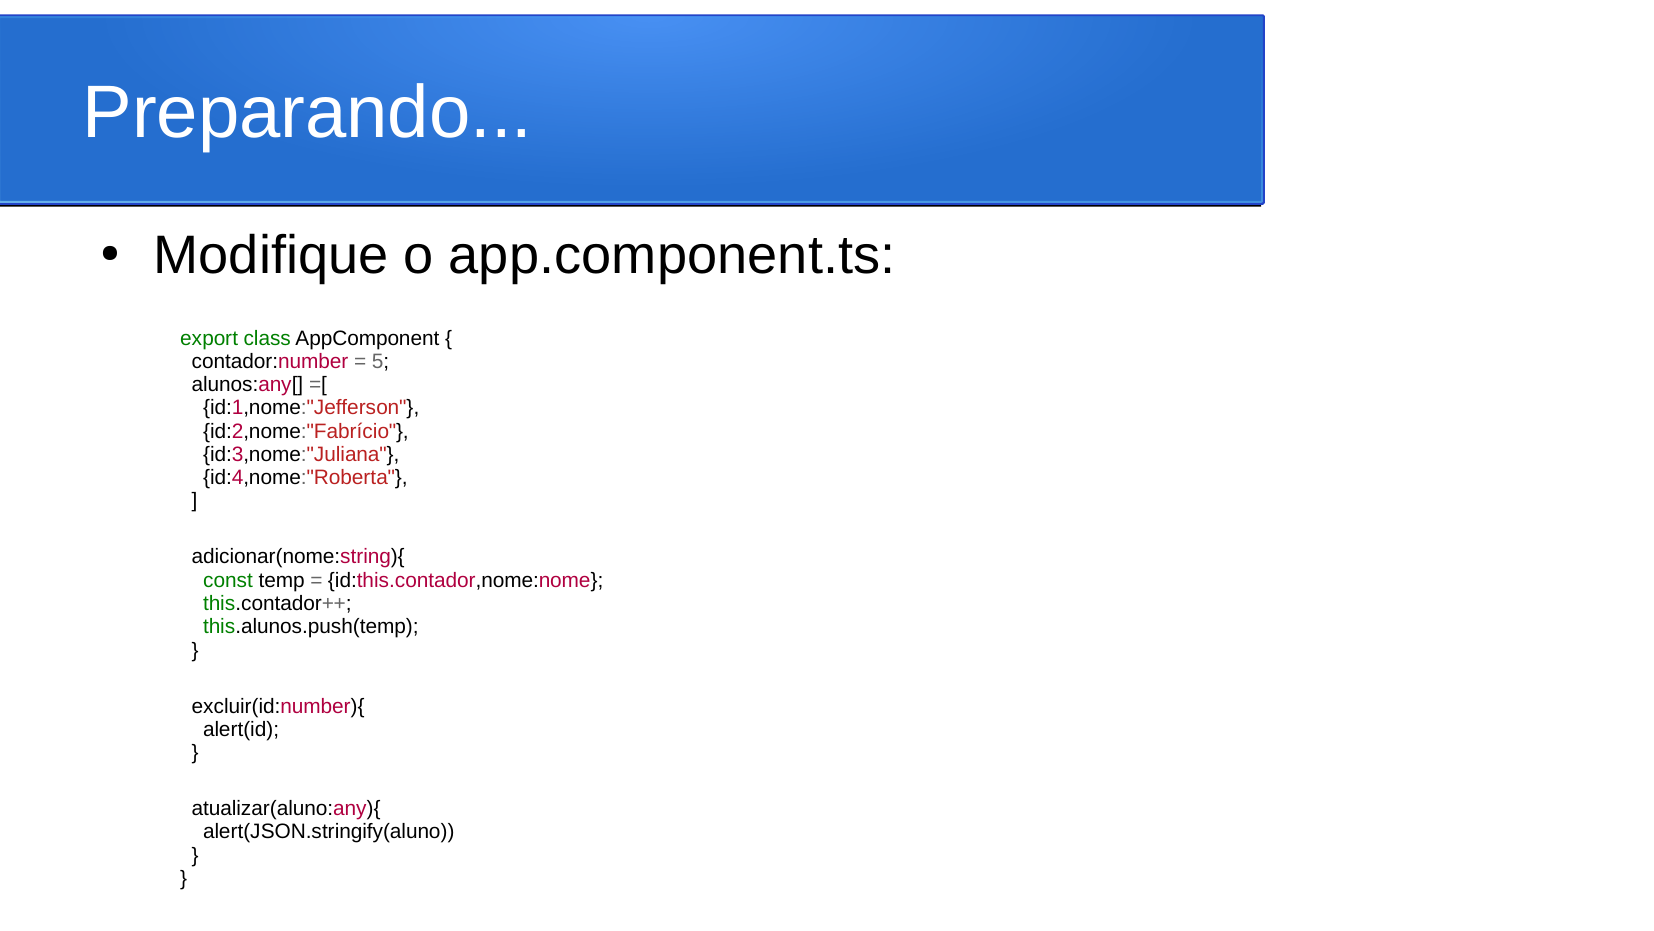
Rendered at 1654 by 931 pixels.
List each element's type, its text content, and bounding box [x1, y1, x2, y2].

title Preparando... [82, 35, 1235, 189]
text_box export class AppComponent { contador:number = 5; alunos:any[] =[ {id:1,nome:"Jefferson"}, {id:2,nome:"Fabrício"}, {id:3,nome:"Juliana"}, {id:4,nome:"Roberta"}, ] adicionar(nome:string){ const temp = {id:this.contador,nome:nome}; this.contador++; this.alunos.push(temp); } excluir(id:number){ alert(id); } atualizar(aluno:any){ alert(JSON.stringify(aluno)) } } [165, 318, 922, 898]
list Modifique o app.component.ts: [82, 224, 1571, 764]
